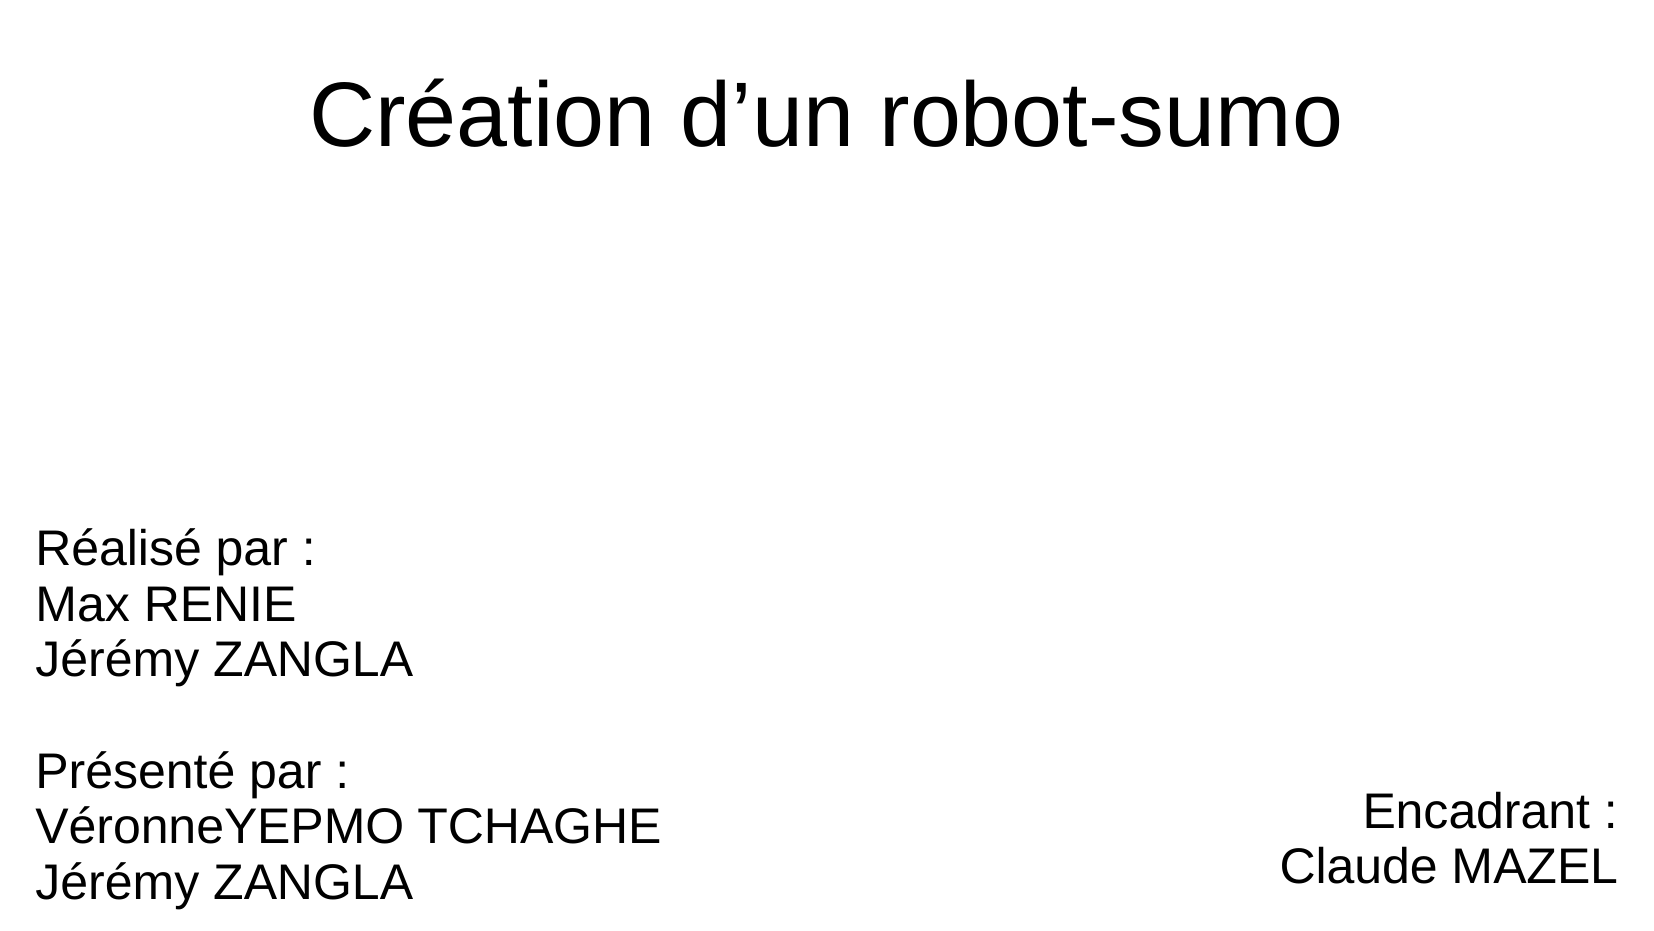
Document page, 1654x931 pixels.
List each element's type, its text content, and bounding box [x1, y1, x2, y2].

title Création d’un robot-sumo [82, 37, 1571, 193]
text_box Réalisé par : Max RENIE Jérémy ZANGLA Présenté par : VéronneYEPMO TCHAGHE Jérémy ZANGLA [35, 507, 827, 923]
subtitle Encadrant : Claude MAZEL [1027, 779, 1619, 898]
